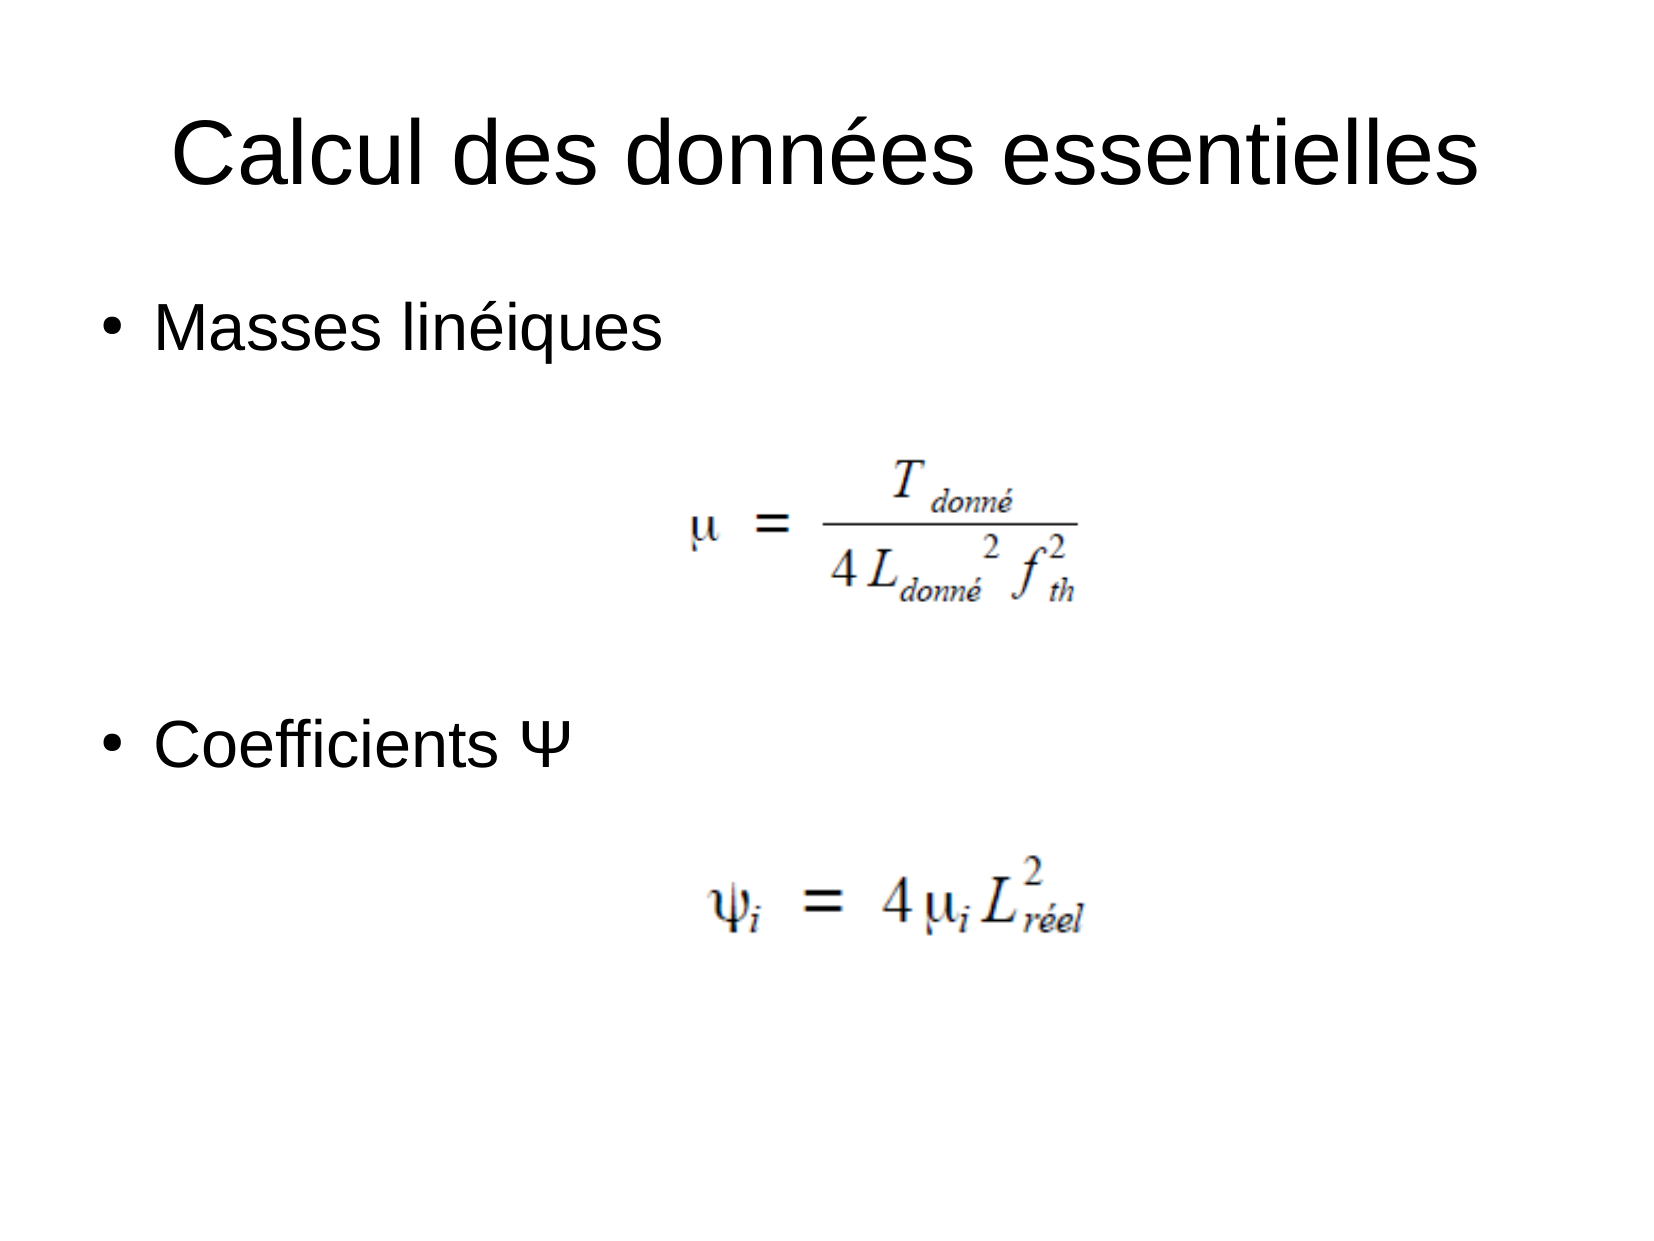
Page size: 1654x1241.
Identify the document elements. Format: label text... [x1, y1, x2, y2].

list Masses linéiques Coefficients Ψ [82, 290, 1571, 1109]
picture [688, 817, 1123, 981]
picture [649, 426, 1123, 650]
title Calcul des données essentielles [82, 49, 1571, 257]
